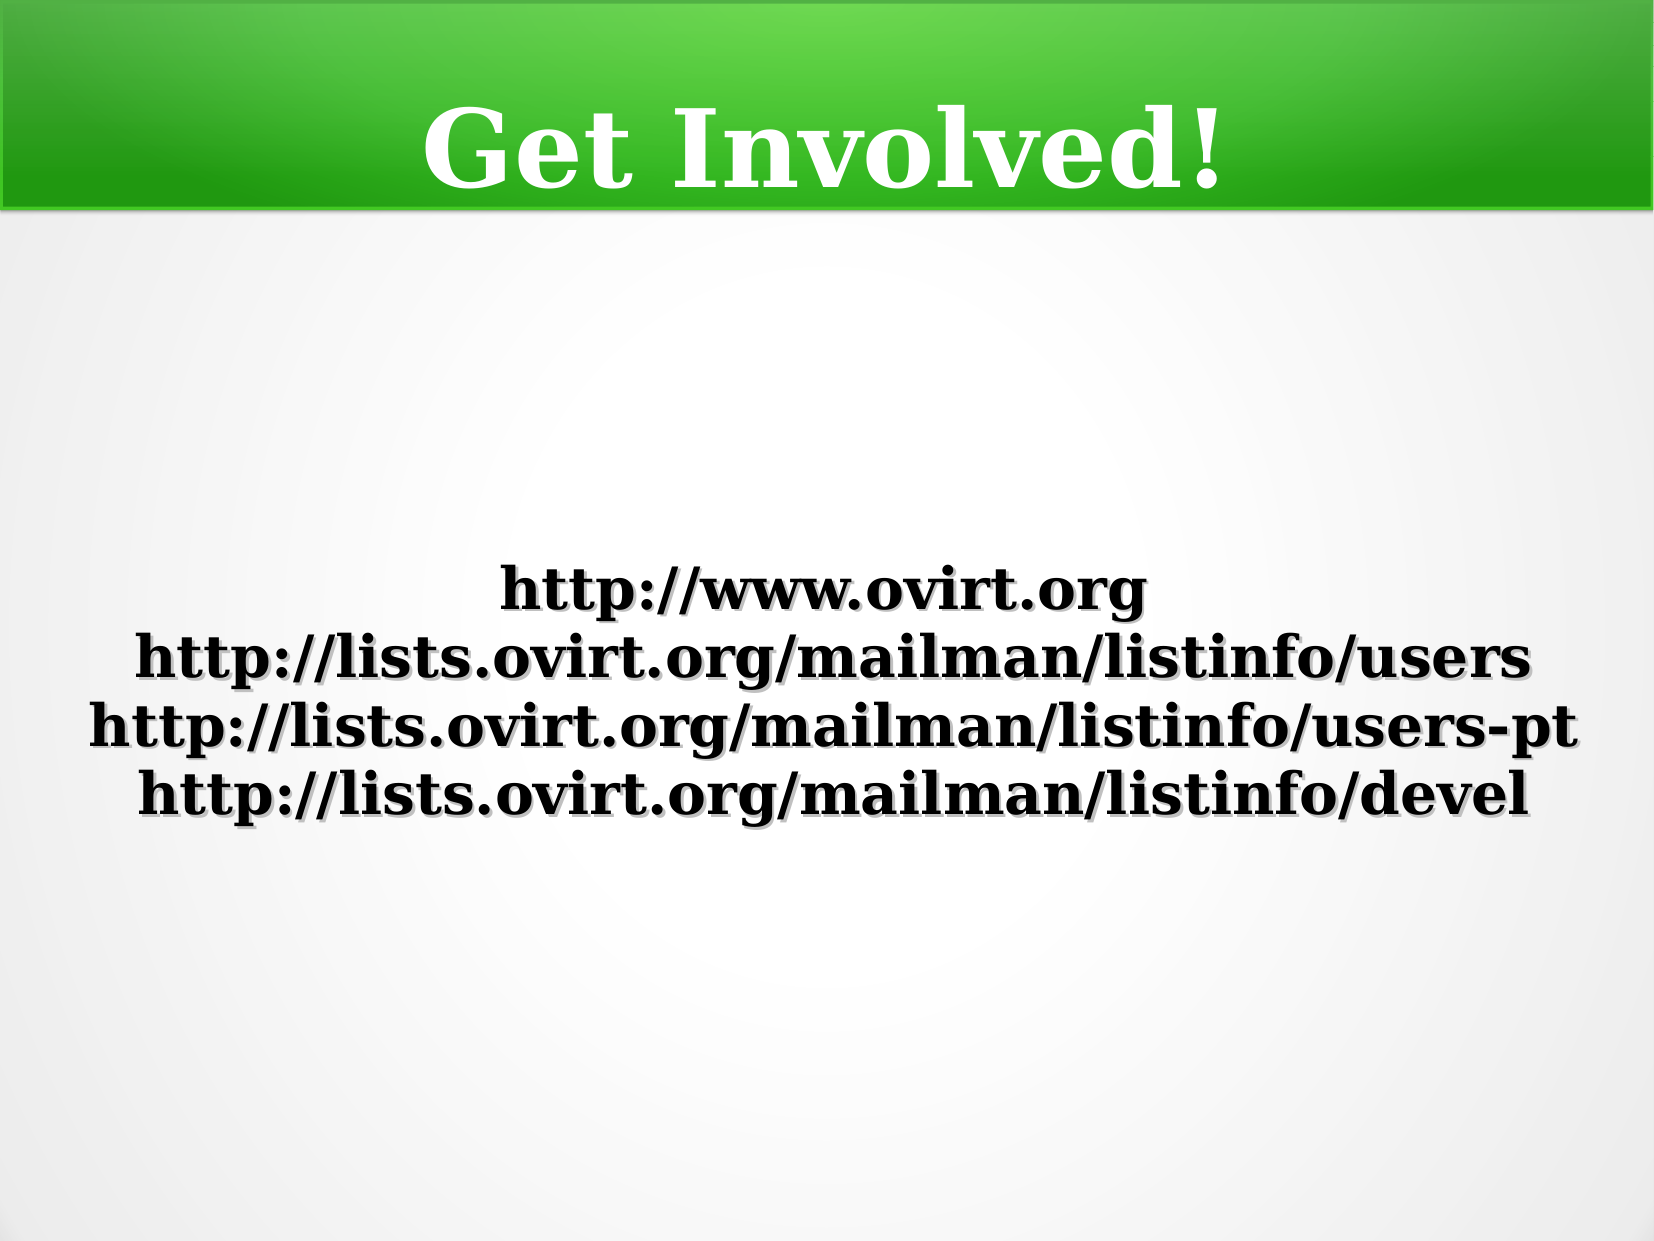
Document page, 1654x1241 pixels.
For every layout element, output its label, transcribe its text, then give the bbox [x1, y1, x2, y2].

subtitle http://www.ovirt.org http://lists.ovirt.org/mailman/listinfo/users http://lists.ovirt.org/mailman/listinfo/users-pt http://lists.ovirt.org/mailman/listinfo/devel [15, 390, 1654, 992]
title Get Involved! [82, 47, 1571, 253]
